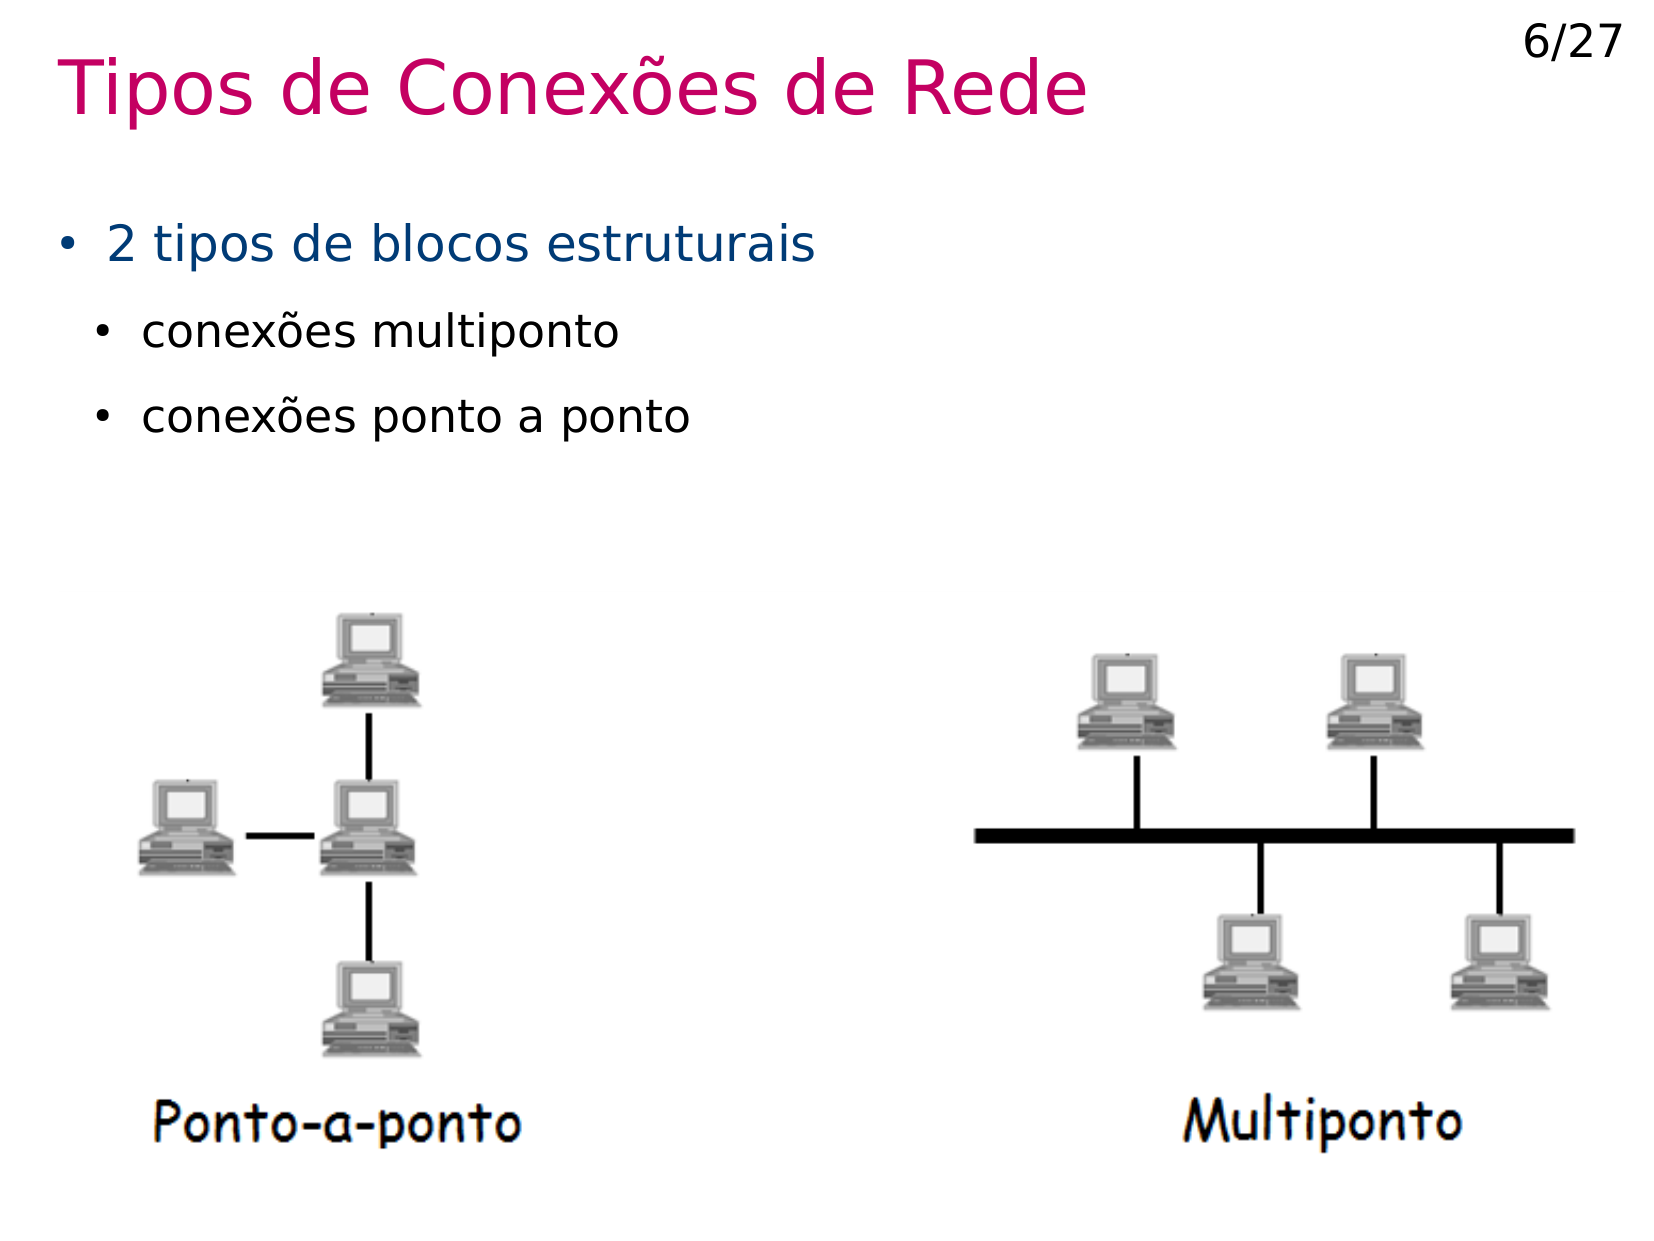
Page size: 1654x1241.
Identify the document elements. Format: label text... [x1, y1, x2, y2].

title Tipos de Conexões de Rede [59, 29, 1625, 148]
picture [59, 590, 1625, 1211]
list 2 tipos de blocos estruturais conexões multiponto conexões ponto a ponto [59, 206, 1625, 590]
